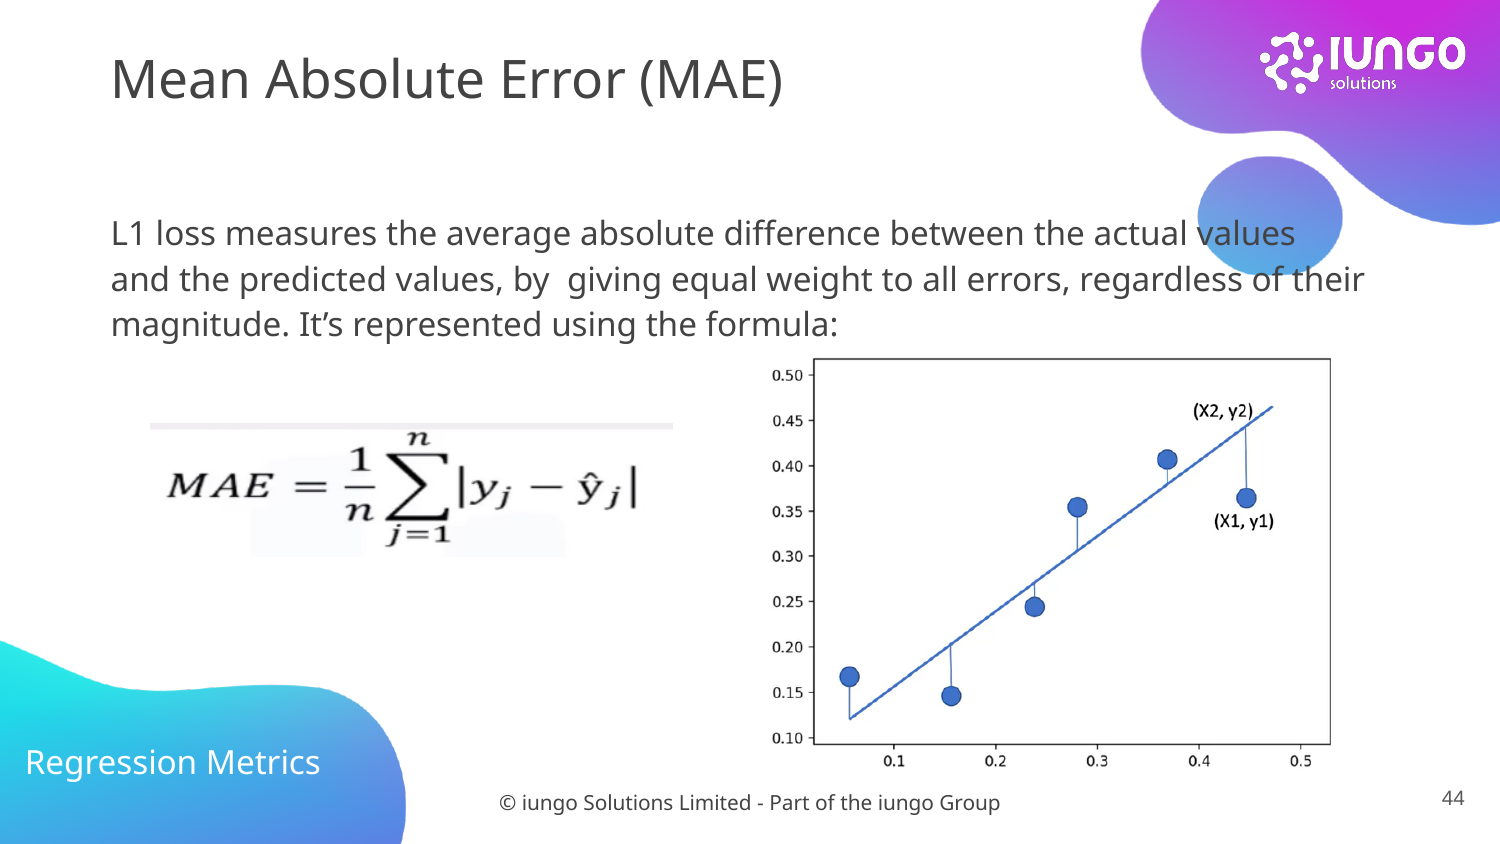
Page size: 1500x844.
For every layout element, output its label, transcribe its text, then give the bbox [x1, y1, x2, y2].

title Mean Absolute Error (MAE) [95, 30, 1082, 125]
slide_number <number> [1389, 764, 1480, 830]
list L1 loss measures the average absolute difference between the actual values and the predicted values, by giving equal weight to all errors, regardless of their magnitude. It’s represented using the formula: [95, 190, 1390, 371]
subtitle Regression Metrics [9, 719, 411, 844]
picture [0, 0, 1500, 844]
